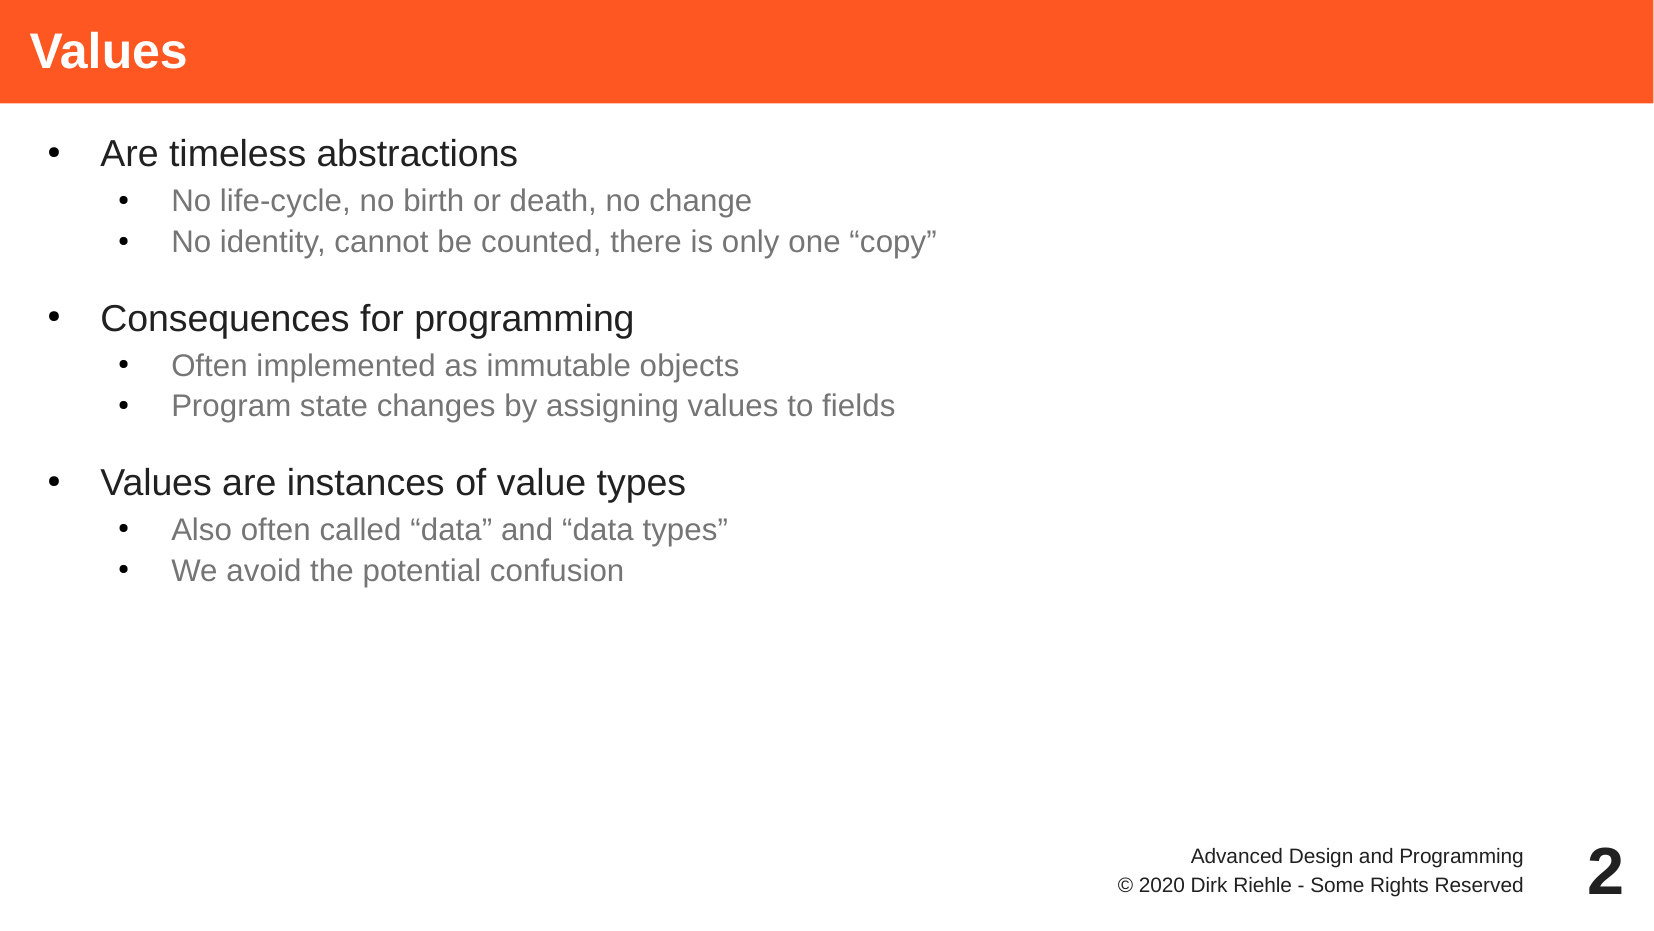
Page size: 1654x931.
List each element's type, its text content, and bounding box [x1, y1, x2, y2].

title Values [0, 0, 1654, 104]
list Are timeless abstractions No life-cycle, no birth or death, no change No identity, cannot be counted, there is only one “copy” Consequences for programming Often implemented as immutable objects Program state changes by assigning values to fields Values are instances of value types Also often called “data” and “data types” We avoid the potential confusion [29, 132, 1625, 813]
